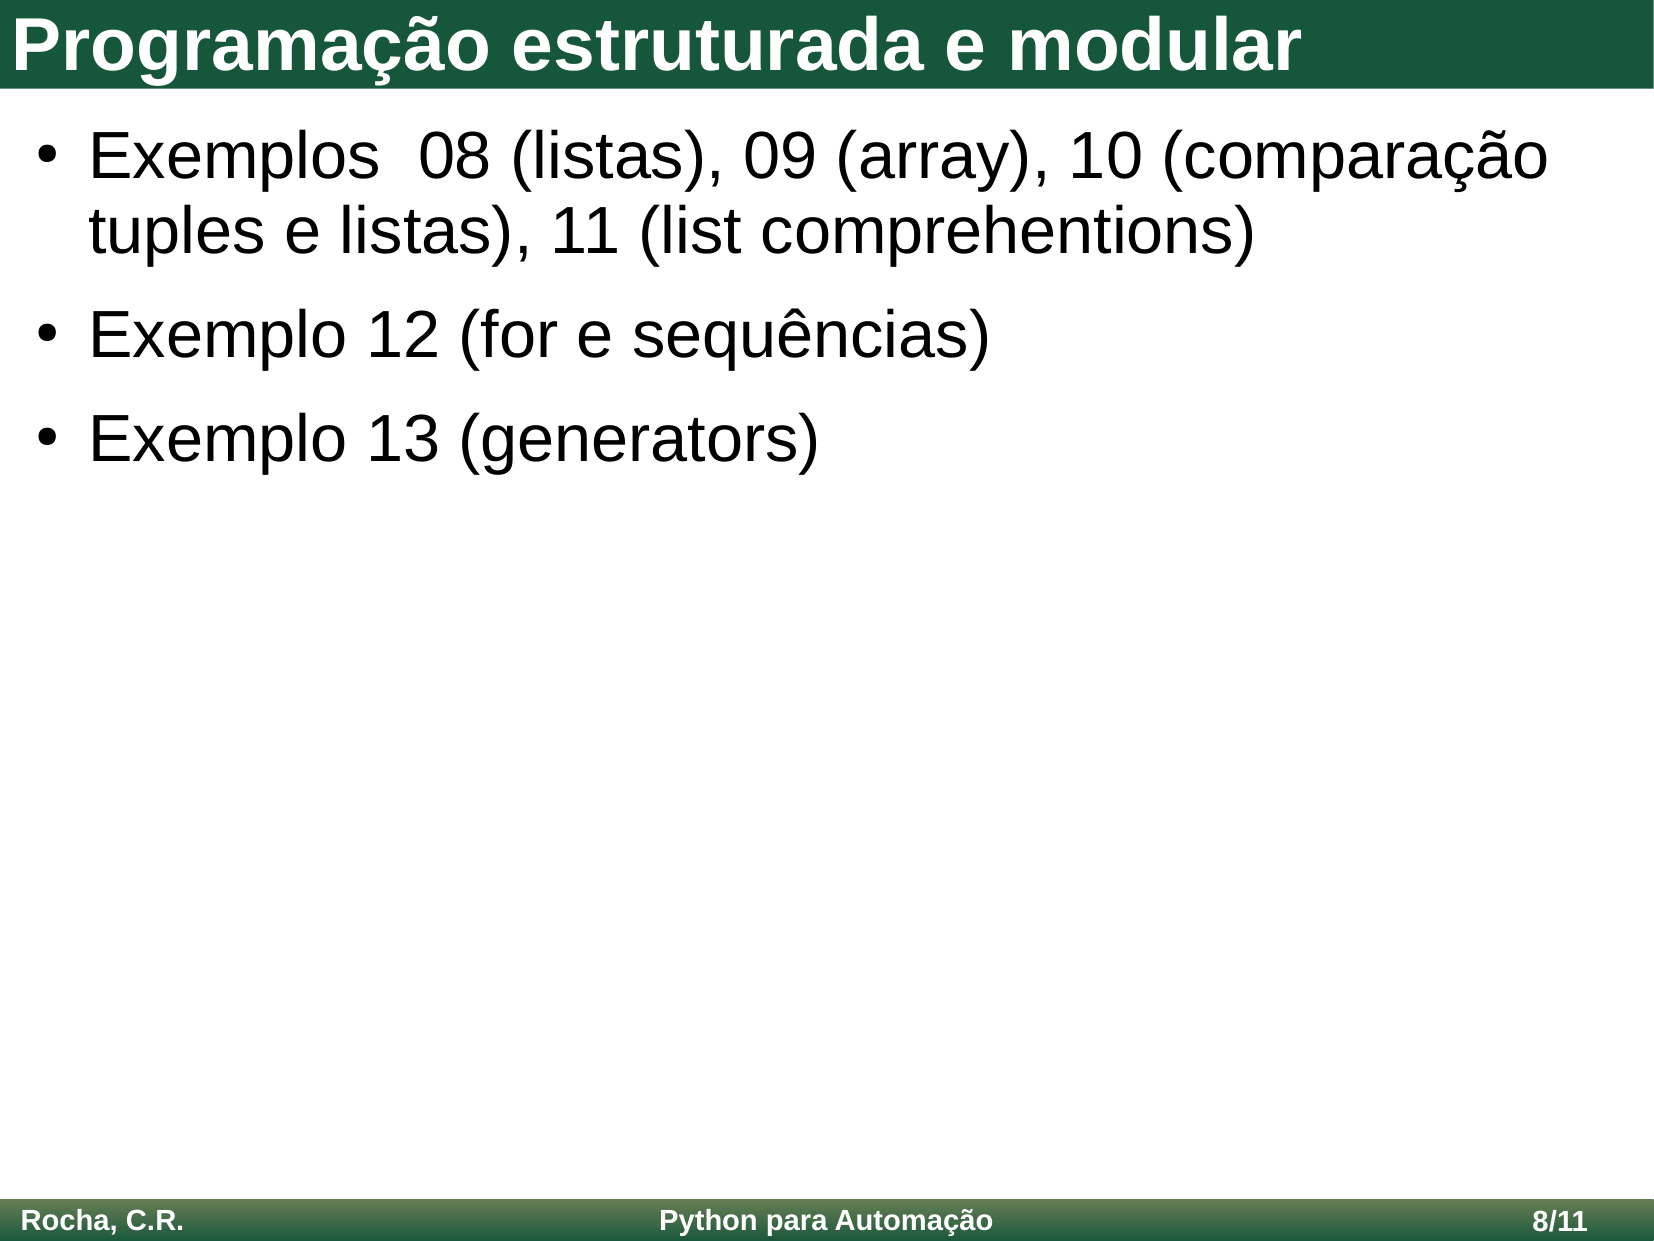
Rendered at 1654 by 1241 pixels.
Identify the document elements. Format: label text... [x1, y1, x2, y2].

list Exemplos 08 (listas), 09 (array), 10 (comparação tuples e listas), 11 (list comprehentions) Exemplo 12 (for e sequências) Exemplo 13 (generators) [17, 118, 1625, 1152]
title Programação estruturada e modular [11, 0, 1625, 89]
